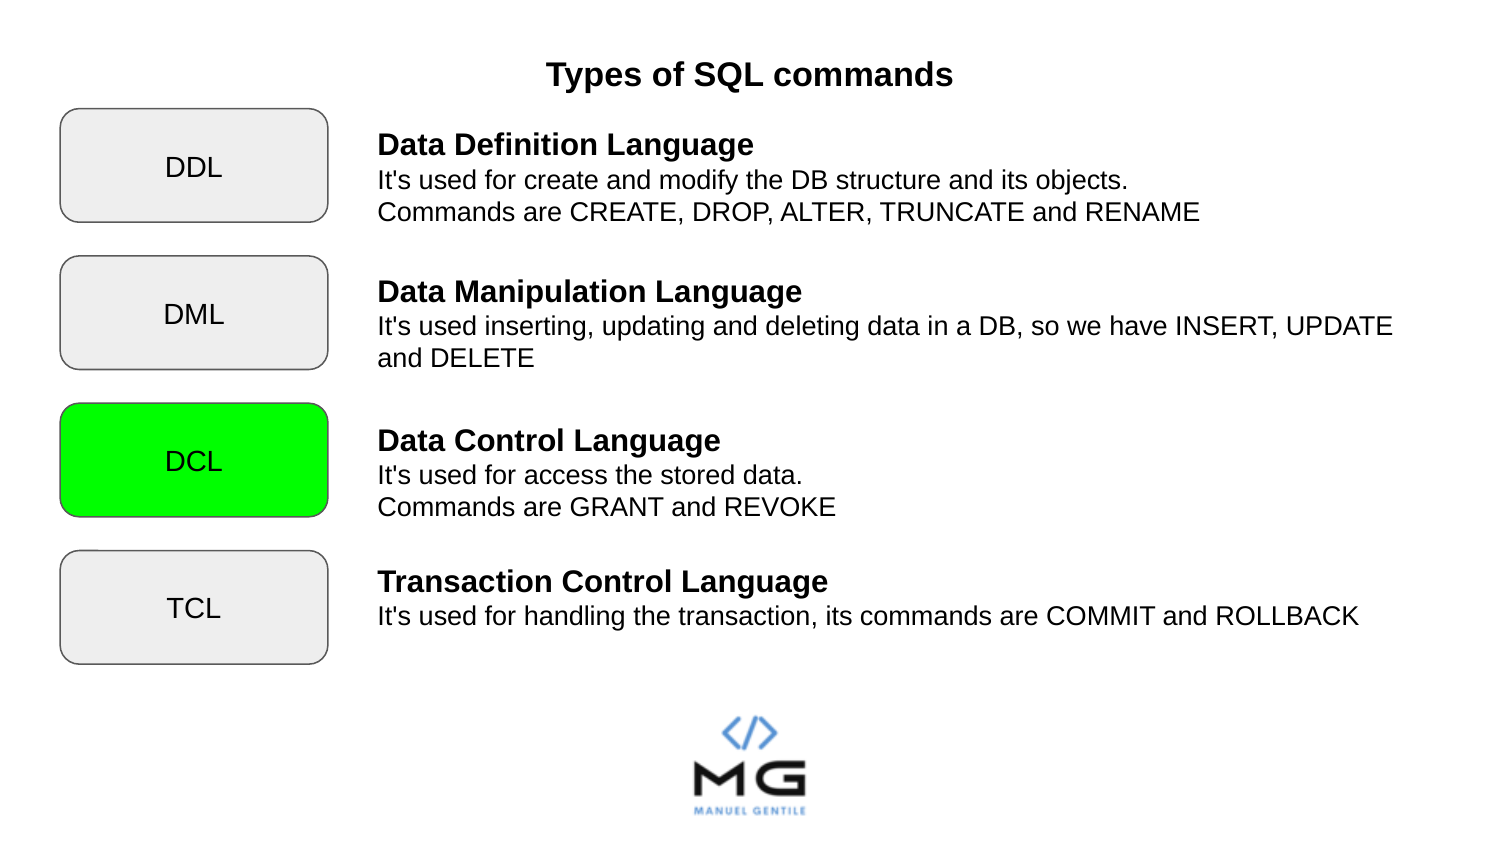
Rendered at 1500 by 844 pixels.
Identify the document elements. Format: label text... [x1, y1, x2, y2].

text_box DDL [60, 108, 328, 223]
text_box Data Definition Language It's used for create and modify the DB structure and its objects. Commands are CREATE, DROP, ALTER, TRUNCATE and RENAME [362, 109, 1449, 224]
text_box Transaction Control Language It's used for handling the transaction, its commands are COMMIT and ROLLBACK [362, 546, 1449, 660]
text_box Types of SQL commands [51, 37, 1449, 109]
text_box DCL [60, 403, 328, 517]
text_box DML [60, 255, 328, 370]
text_box TCL [60, 550, 328, 665]
text_box Data Control Language It's used for access the stored data. Commands are GRANT and REVOKE [362, 404, 1449, 519]
picture [671, 687, 829, 844]
text_box Data Manipulation Language It's used inserting, updating and deleting data in a DB, so we have INSERT, UPDATE and DELETE [362, 255, 1449, 370]
